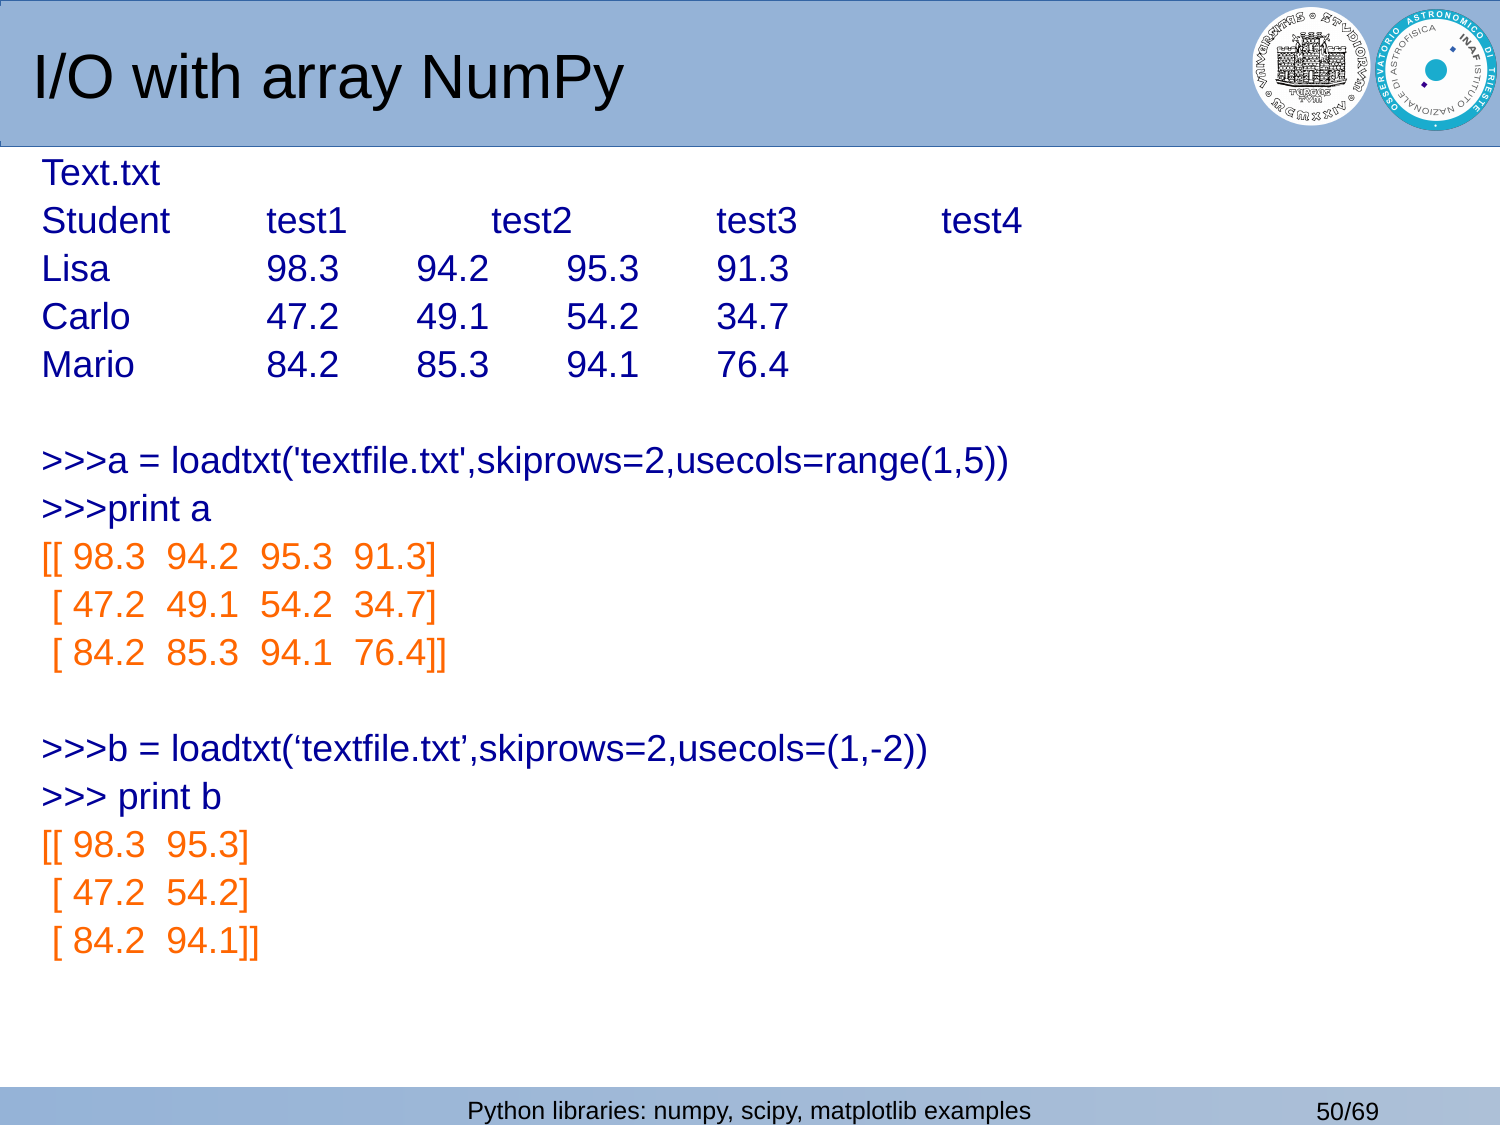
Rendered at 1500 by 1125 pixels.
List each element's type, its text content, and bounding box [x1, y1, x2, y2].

text_box I/O with array NumPy [0, 5, 1253, 141]
picture [1253, 0, 1500, 140]
list Text.txt Student test1 test2 test3 test4 Lisa 98.3 94.2 95.3 91.3 Carlo 47.2 49.1 54.2 34.7 Mario 84.2 85.3 94.1 76.4 >>>a = loadtxt('textfile.txt',skiprows=2,usecols=range(1,5))‫‫‫‬ >>>print a [[ 98.3 94.2 95.3 91.3] [ 47.2 49.1 54.2 34.7] [ 84.2 85.3 94.1 76.4]] >>>b = loadtxt(‘textfile.txt’,skiprows=2,usecols=(1,-2))‫‫‫‬ >>> print b [[ 98.3 95.3] [ 47.2 54.2] [ 84.2 94.1]] [26, 140, 1500, 1035]
